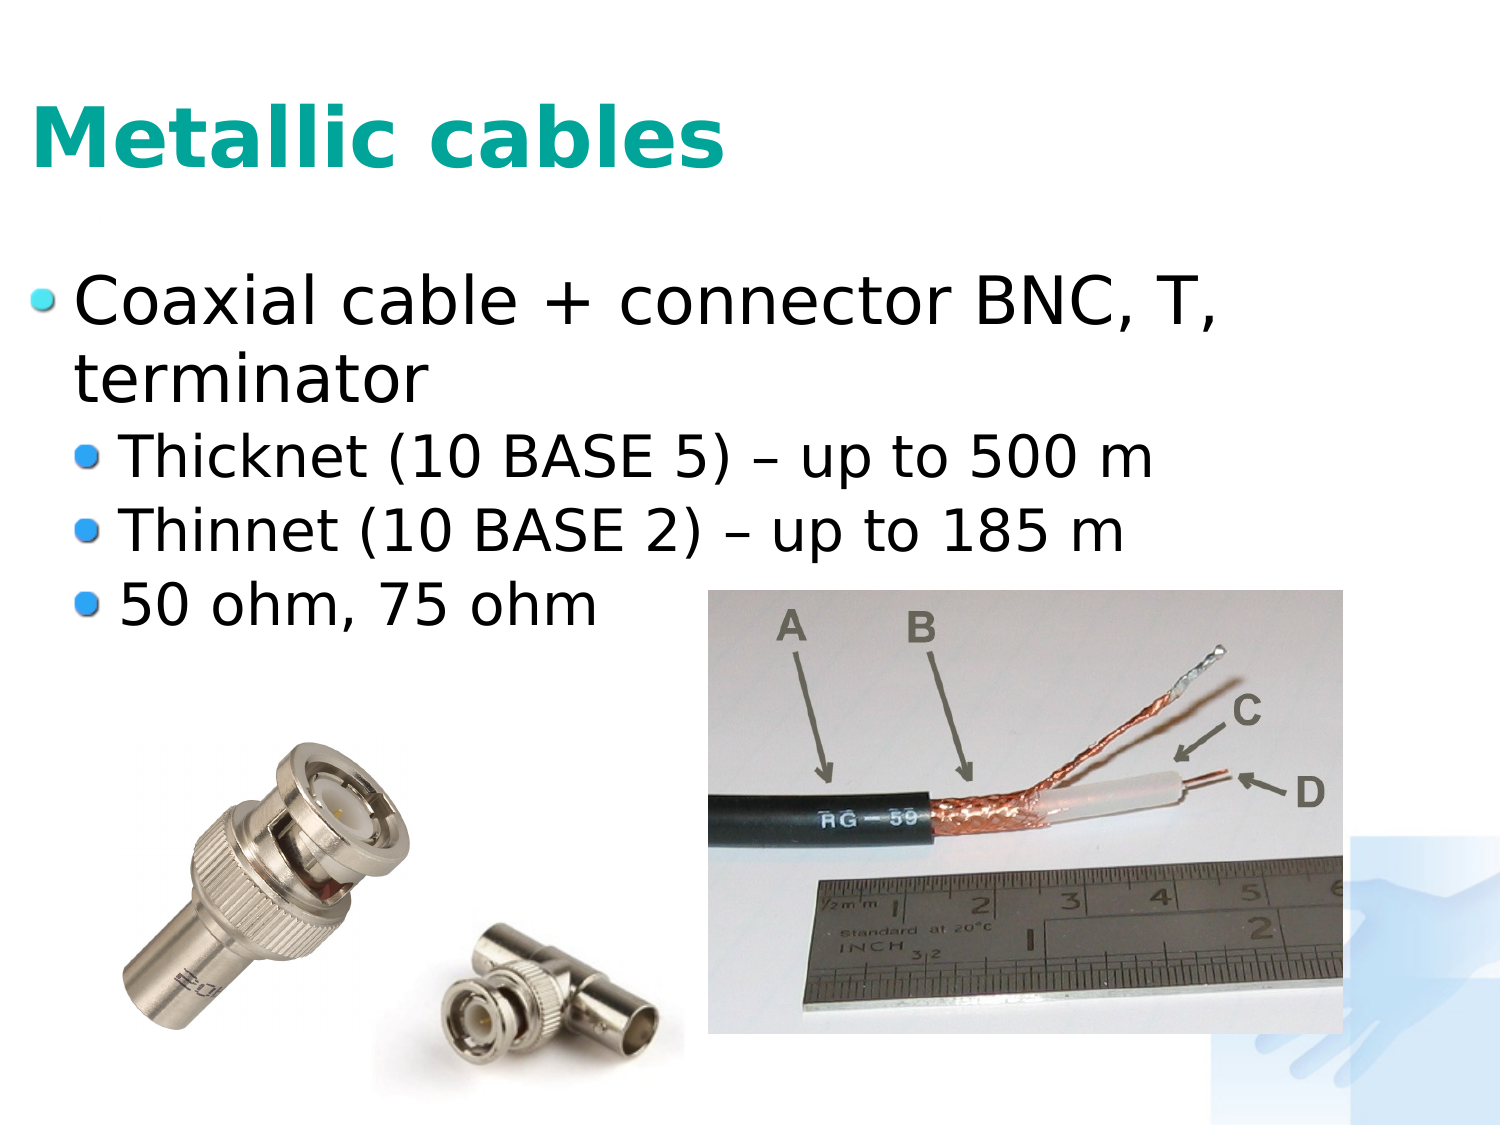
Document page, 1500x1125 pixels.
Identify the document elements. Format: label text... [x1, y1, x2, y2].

picture [0, 0, 1500, 1125]
title Metallic cables [29, 21, 1477, 257]
list Coaxial cable + connector BNC, T, terminator Thicknet (10 BASE 5) – up to 500 m Thinnet (10 BASE 2) – up to 185 m 50 ohm, 75 ohm [29, 262, 1447, 1093]
